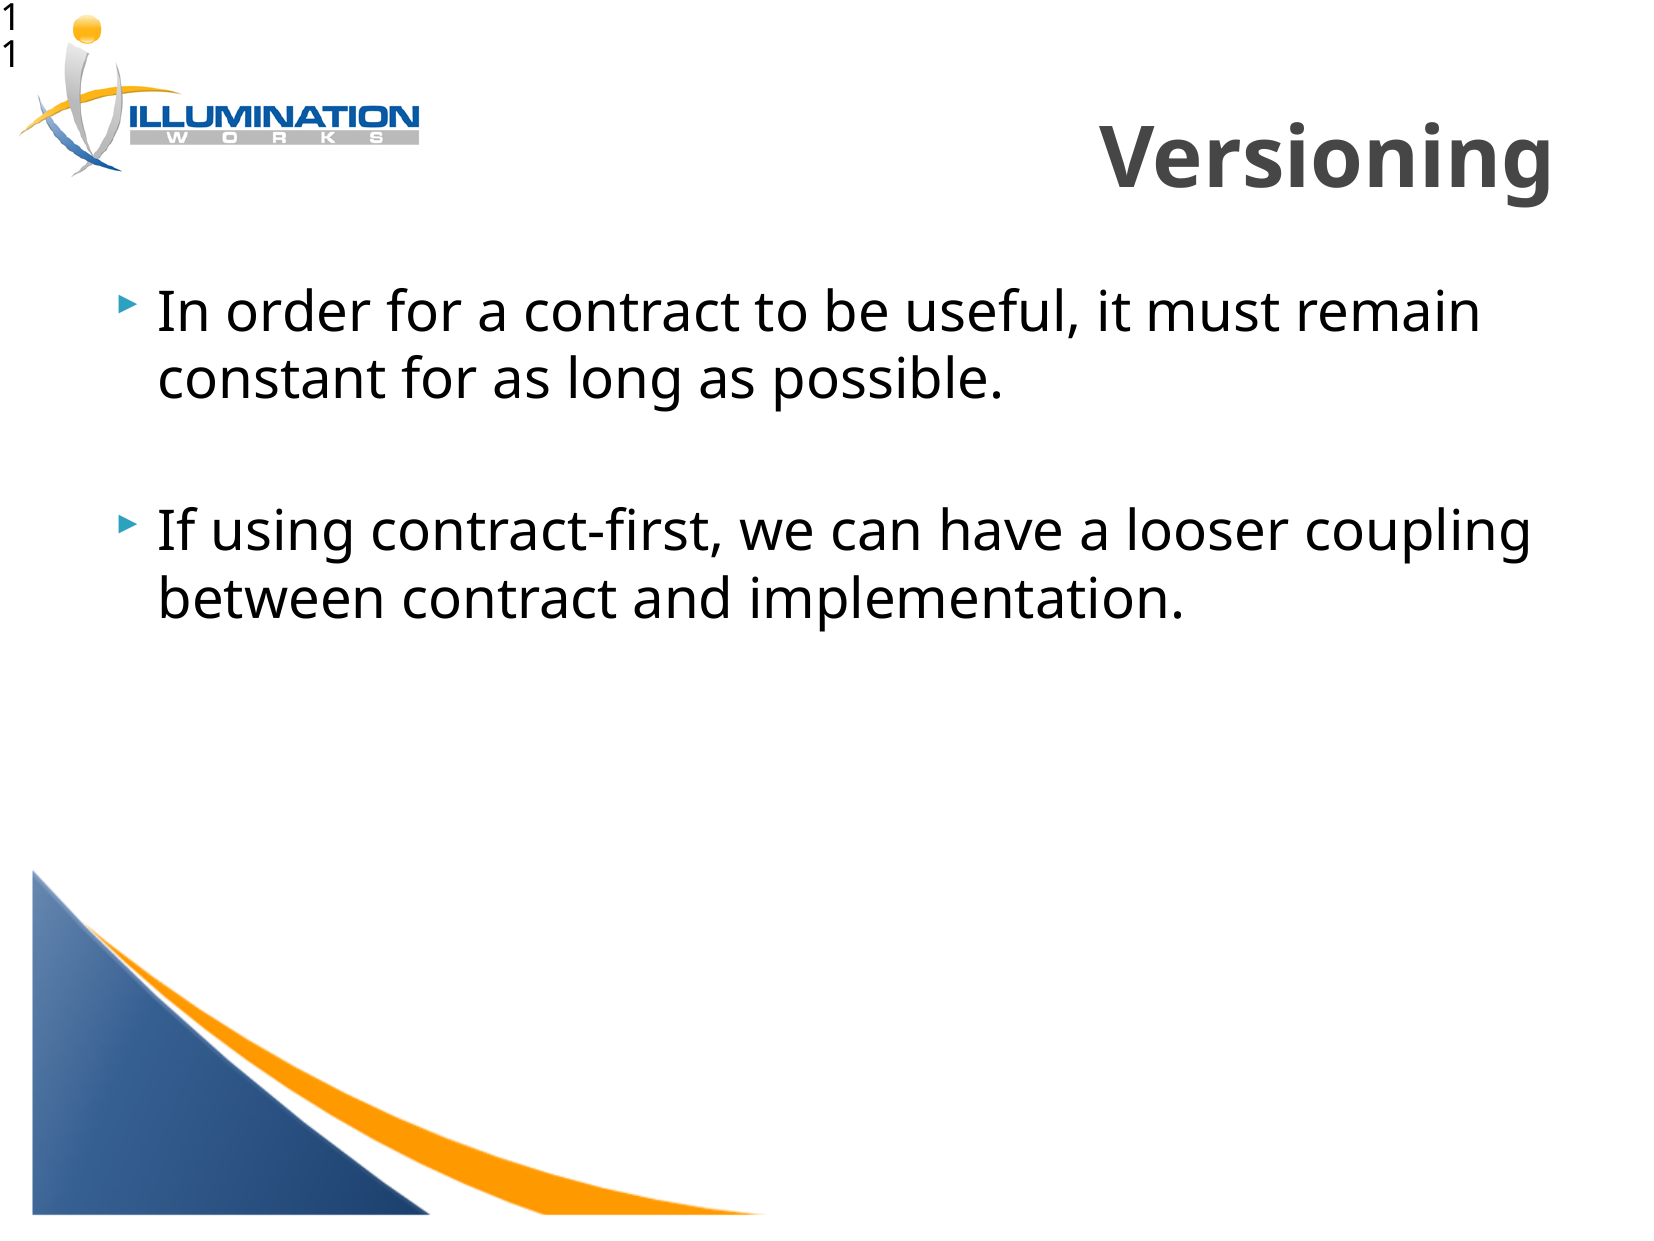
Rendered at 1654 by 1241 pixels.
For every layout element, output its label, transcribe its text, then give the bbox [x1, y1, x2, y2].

list In order for a contract to be useful, it must remain constant for as long as possible. If using contract-first, we can have a looser coupling between contract and implementation. [82, 267, 1571, 1087]
picture [0, 0, 435, 193]
picture [21, 839, 767, 1221]
title Versioning [82, 49, 1571, 257]
